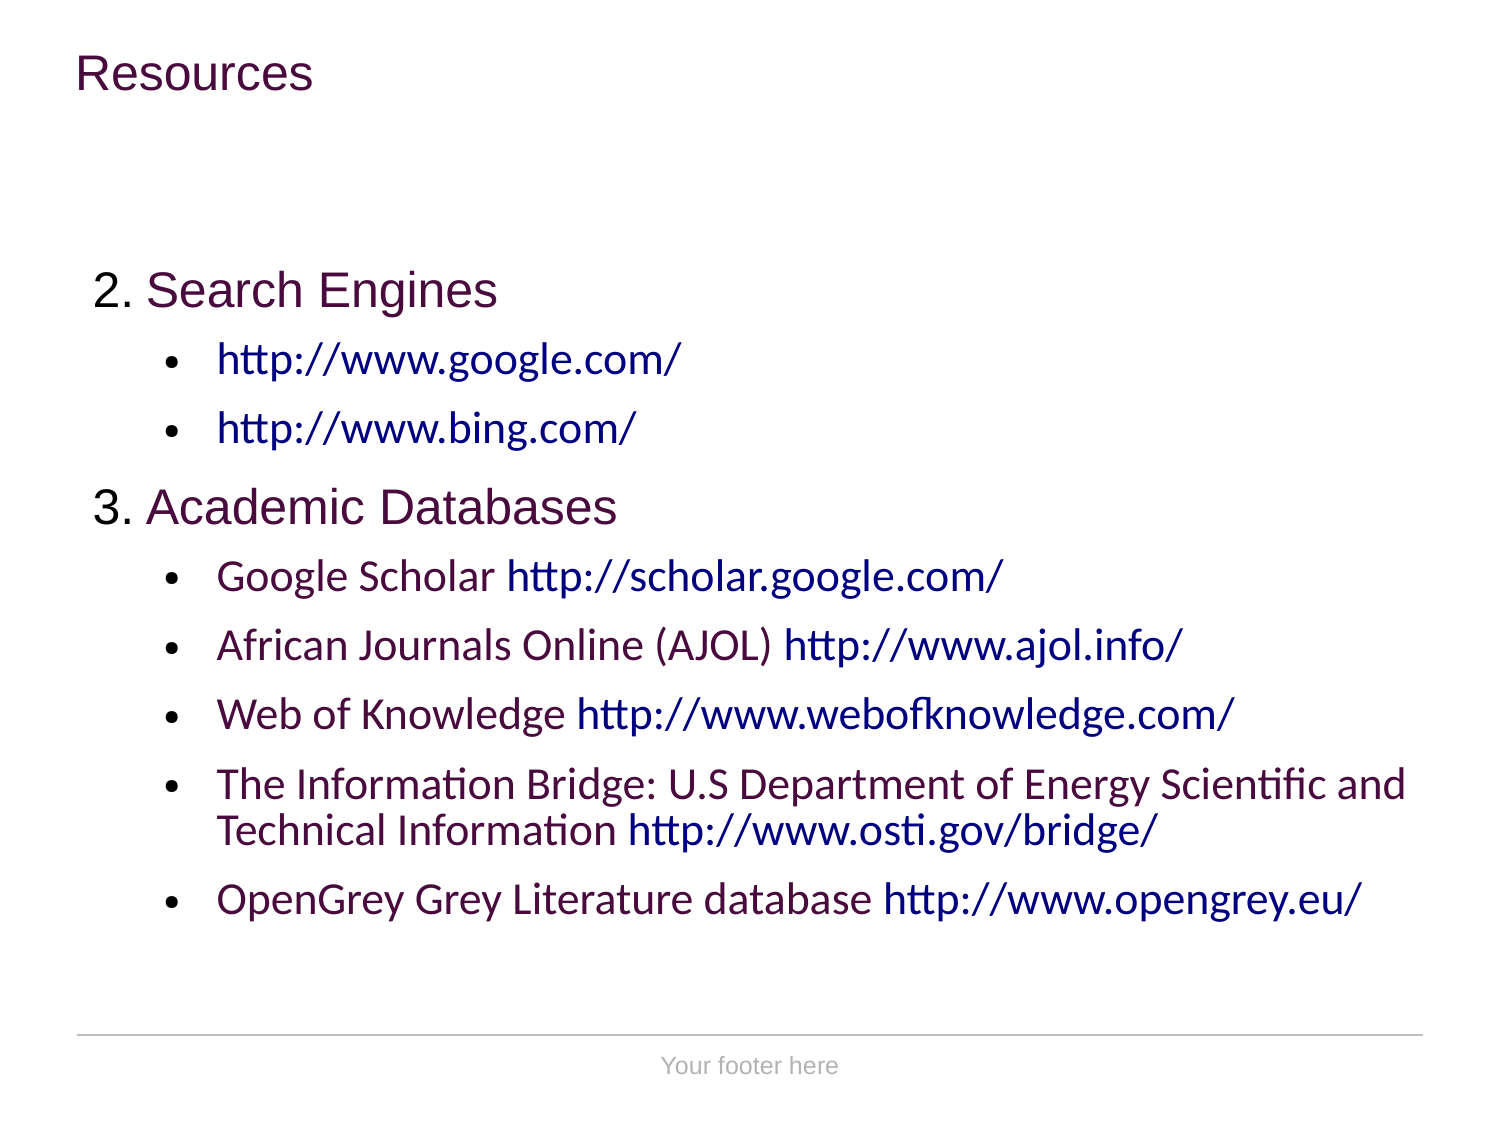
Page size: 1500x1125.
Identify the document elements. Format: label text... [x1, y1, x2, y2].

list Search Engines http://www.google.com/ http://www.bing.com/ Academic Databases Google Scholar http://scholar.google.com/ African Journals Online (AJOL) http://www.ajol.info/ Web of Knowledge http://www.webofknowledge.com/ The Information Bridge: U.S Department of Energy Scientific and Technical Information http://www.osti.gov/bridge/ OpenGrey Grey Literature database http://www.opengrey.eu/ [75, 262, 1425, 1006]
title Resources [75, 45, 1425, 233]
